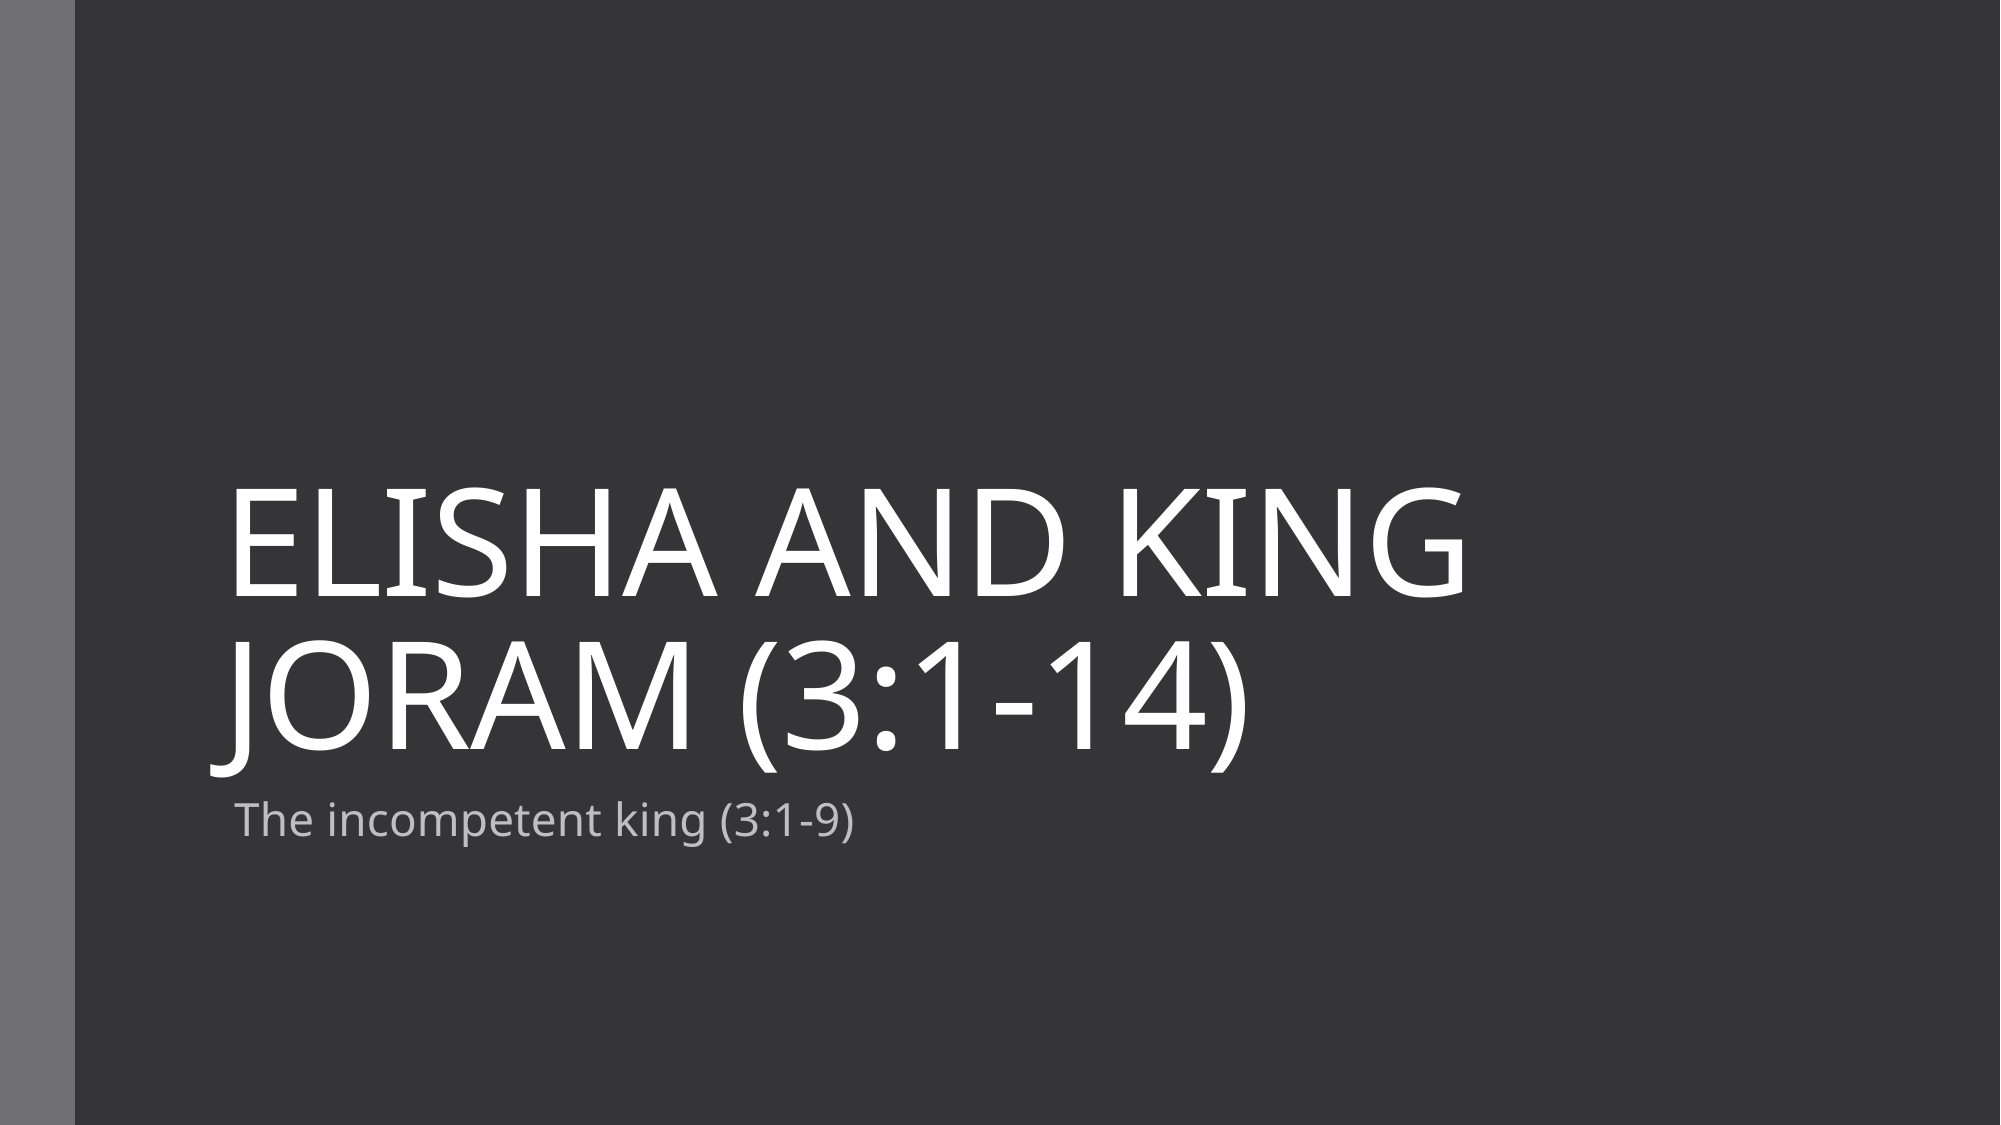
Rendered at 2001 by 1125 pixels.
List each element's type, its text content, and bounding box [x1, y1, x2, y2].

title ELISHA AND KING JORAM (3:1-14) [206, 124, 1752, 787]
subtitle The incompetent king (3:1-9) [206, 787, 1752, 1066]
